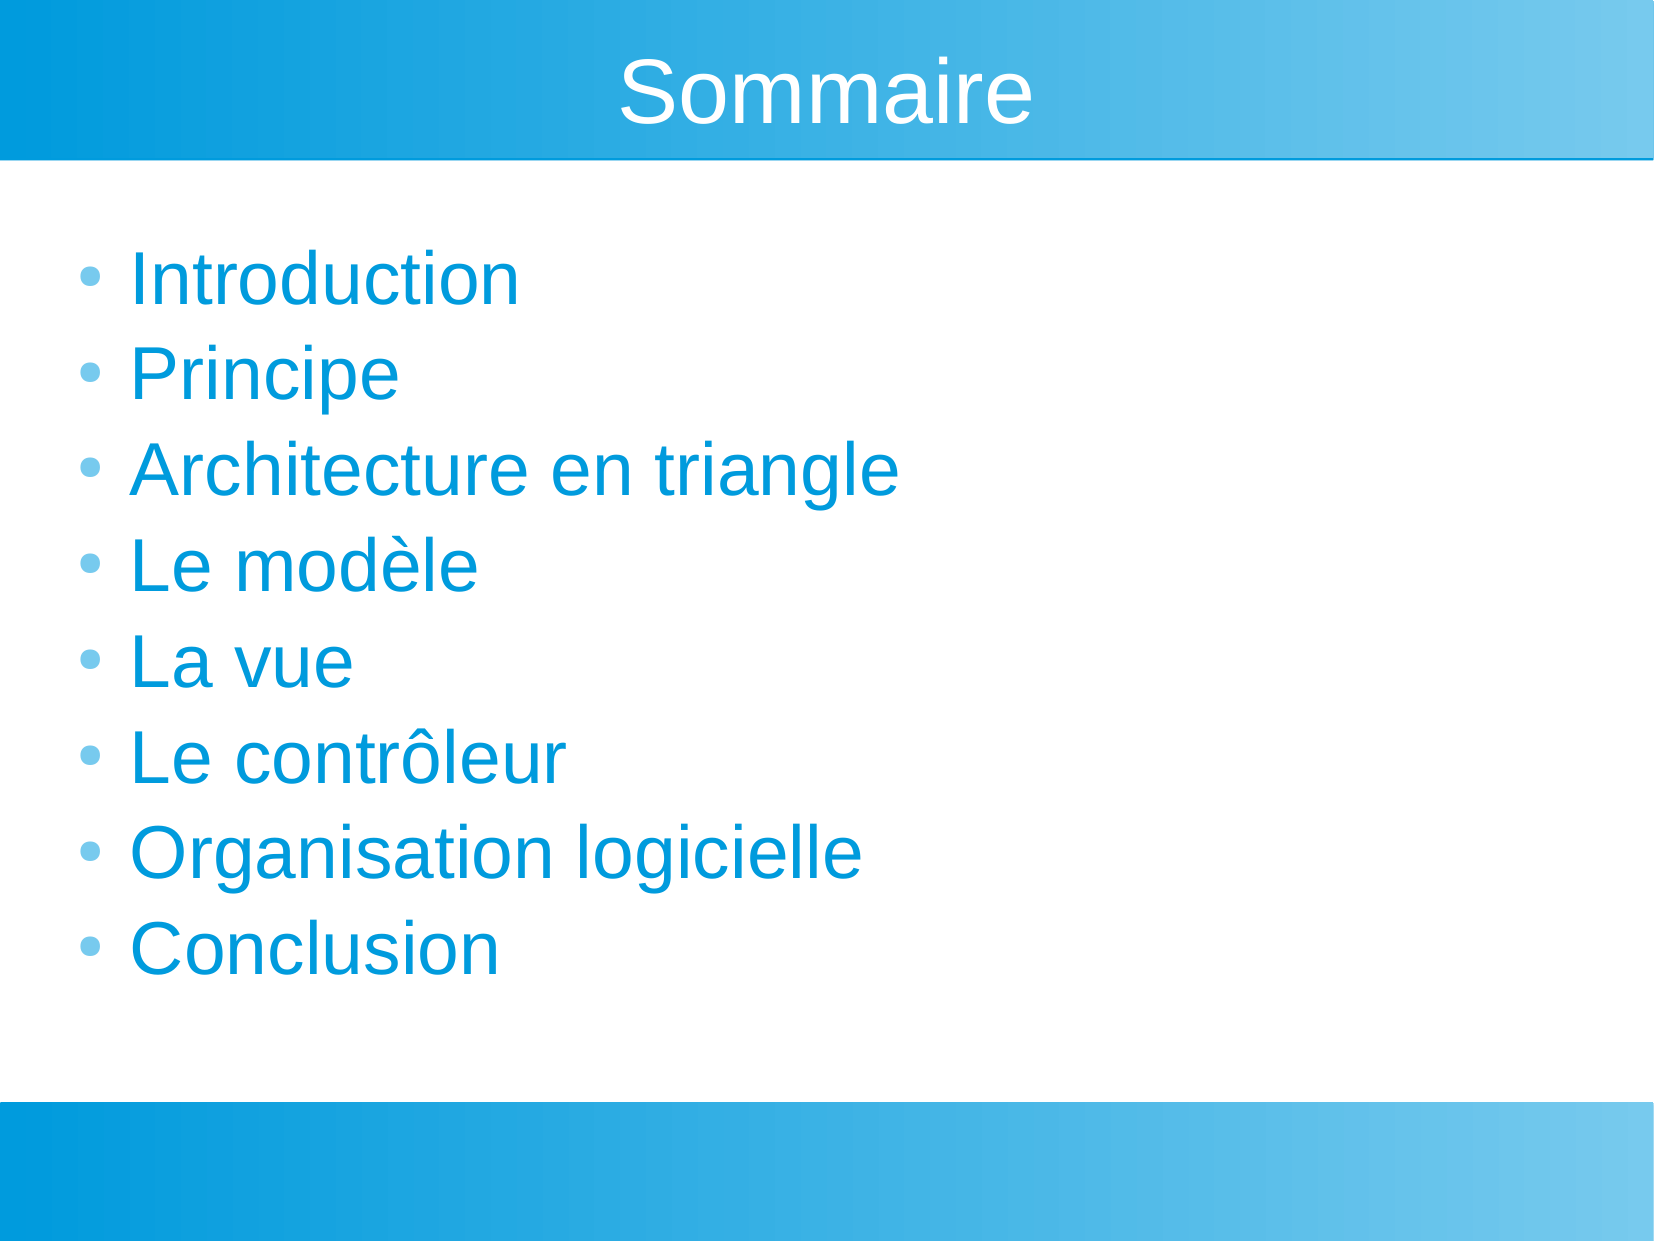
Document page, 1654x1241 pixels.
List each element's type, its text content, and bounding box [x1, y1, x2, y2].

title Sommaire [59, 39, 1595, 144]
list Introduction Principe Architecture en triangle Le modèle La vue Le contrôleur Organisation logicielle Conclusion [59, 236, 1595, 1024]
